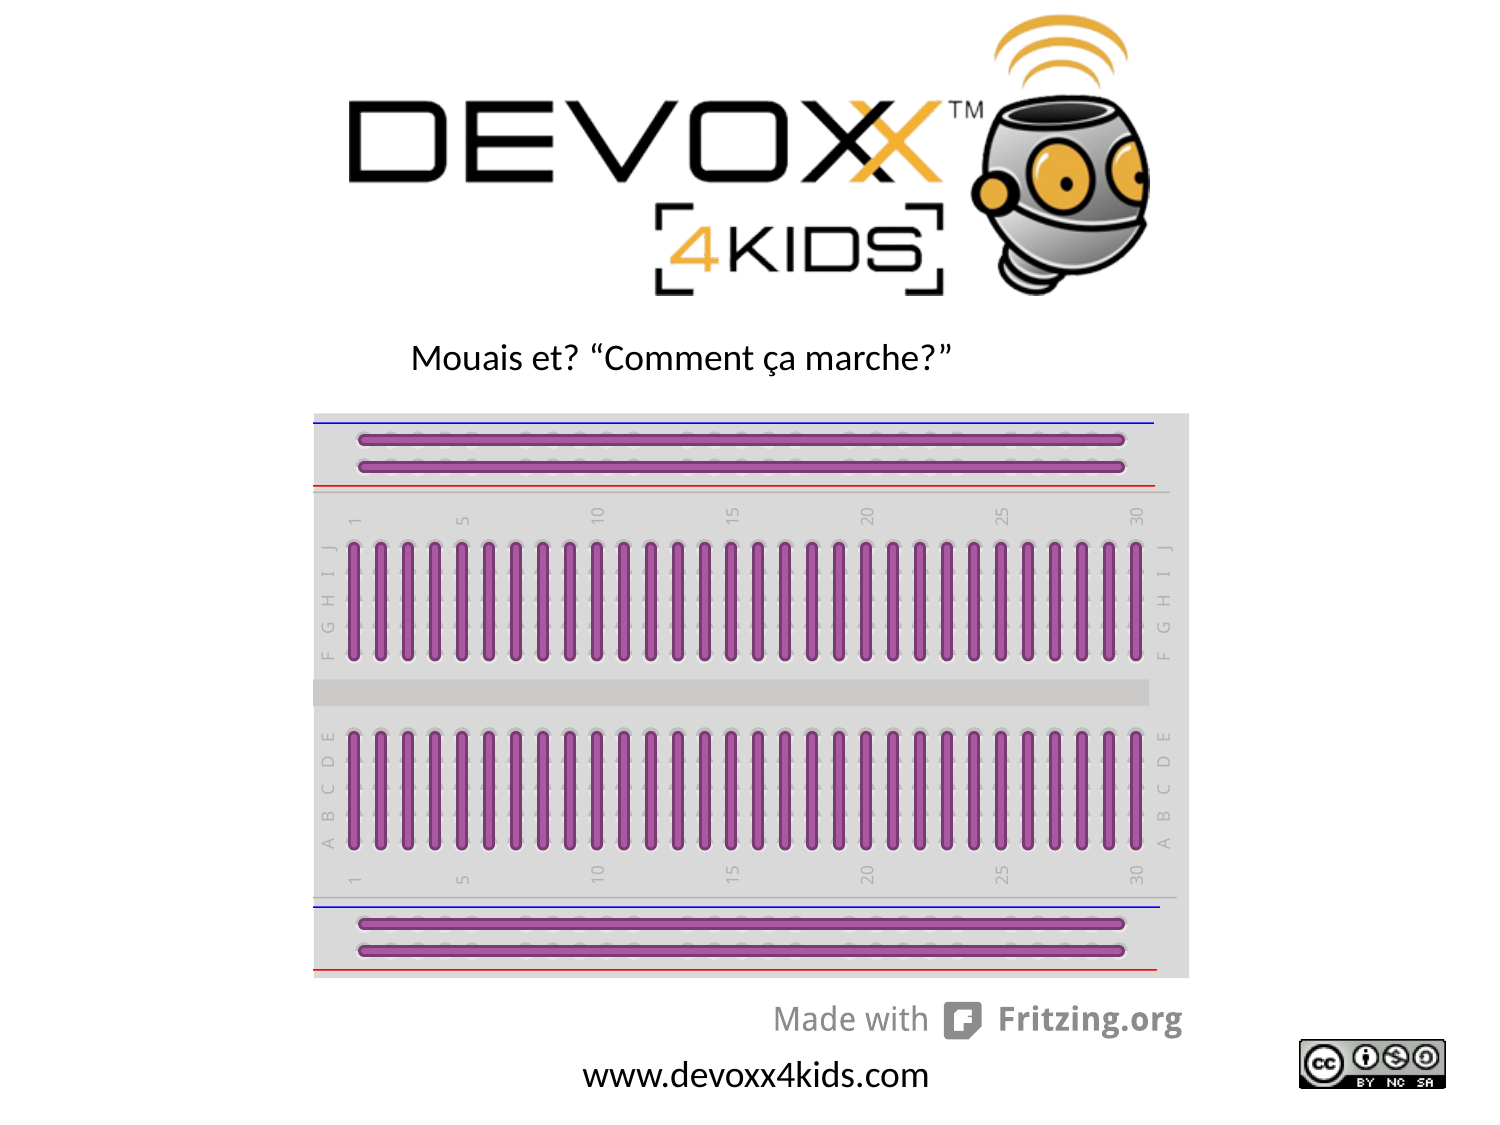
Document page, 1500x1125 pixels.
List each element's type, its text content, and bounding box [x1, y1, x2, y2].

picture [313, 413, 1190, 1040]
picture [349, 14, 1150, 296]
title Mouais et? “Comment ça marche?” [395, 325, 1205, 402]
picture [1299, 1039, 1446, 1089]
